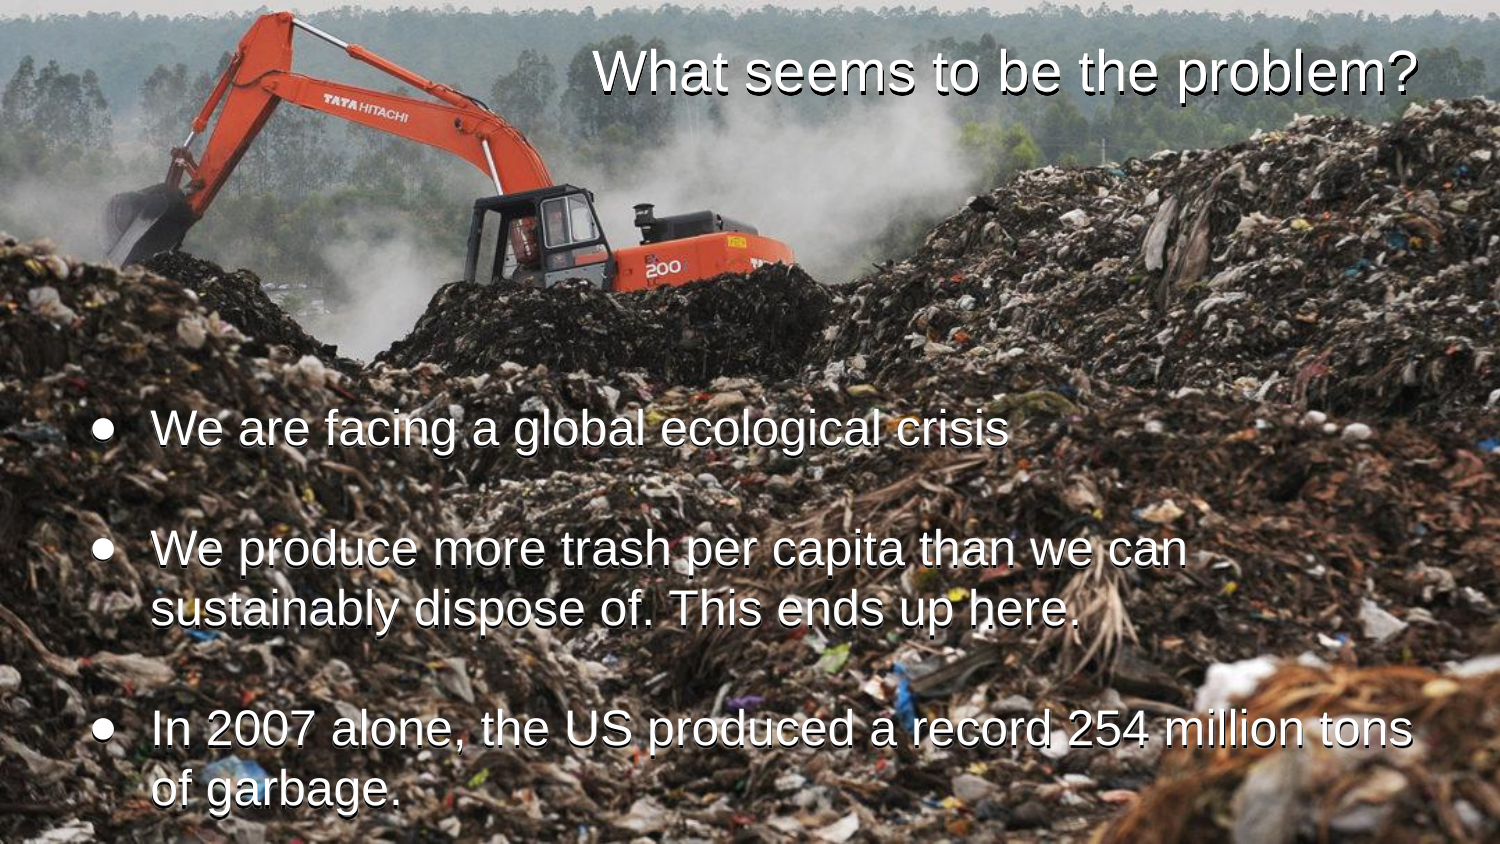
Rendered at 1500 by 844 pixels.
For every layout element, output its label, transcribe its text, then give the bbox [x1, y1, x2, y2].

title What seems to be the problem? [480, 18, 1500, 113]
text_box We are facing a global ecological crisis We produce more trash per capita than we can sustainably dispose of. This ends up here. In 2007 alone, the US produced a record 254 million tons of garbage. [60, 380, 1437, 808]
picture [0, 0, 1500, 844]
